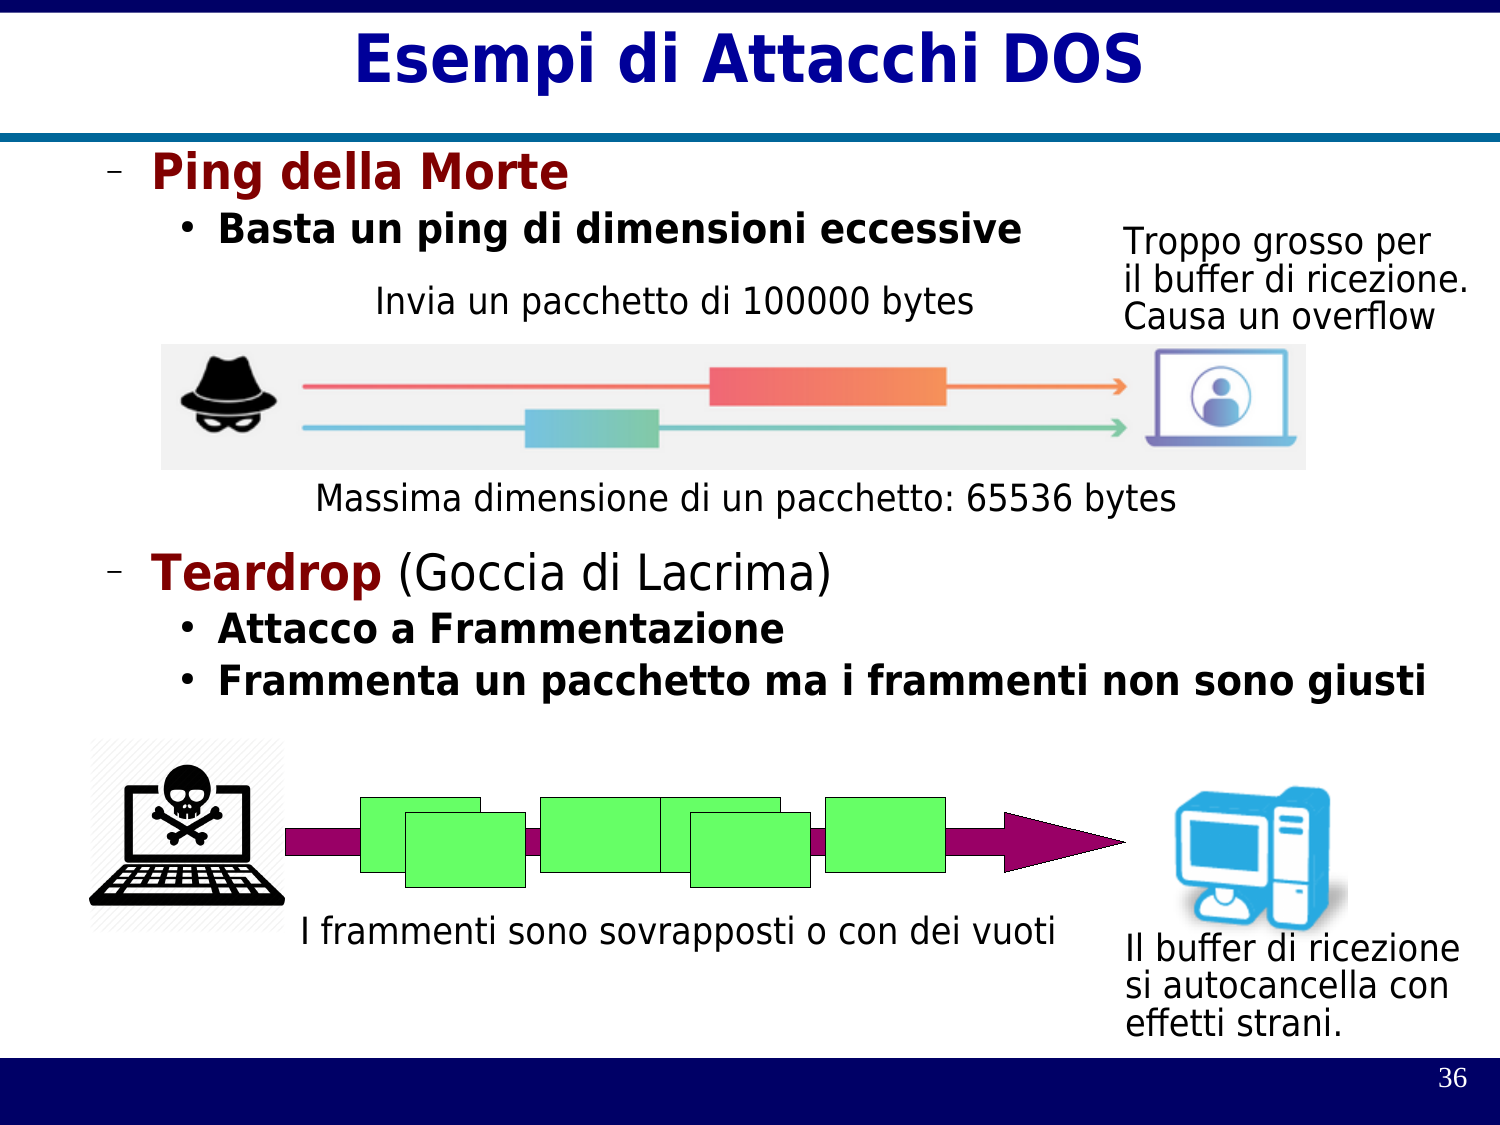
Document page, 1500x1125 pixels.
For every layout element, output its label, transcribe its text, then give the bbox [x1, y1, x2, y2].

text_box I frammenti sono sovrapposti o con dei vuoti [300, 915, 1058, 959]
text_box Il buffer di ricezione si autocancella con effetti strani. [1125, 931, 1462, 1051]
title Esempi di Attacchi DOS [30, 0, 1471, 126]
text_box Troppo grosso per il buffer di ricezione. Causa un overflow [1123, 224, 1471, 344]
text_box Massima dimensione di un pacchetto: 65536 bytes [315, 481, 1178, 526]
picture [1155, 752, 1348, 931]
picture [161, 344, 1306, 470]
list Ping della Morte Basta un ping di dimensioni eccessive Teardrop (Goccia di Lacrima) Attacco a Frammentazione Frammenta un pacchetto ma i frammenti non sono giusti [30, 149, 1471, 1021]
text_box [360, 797, 526, 888]
text_box Invia un pacchetto di 100000 bytes [375, 285, 976, 329]
text_box [540, 797, 811, 888]
picture [89, 737, 285, 933]
text_box [825, 797, 946, 873]
